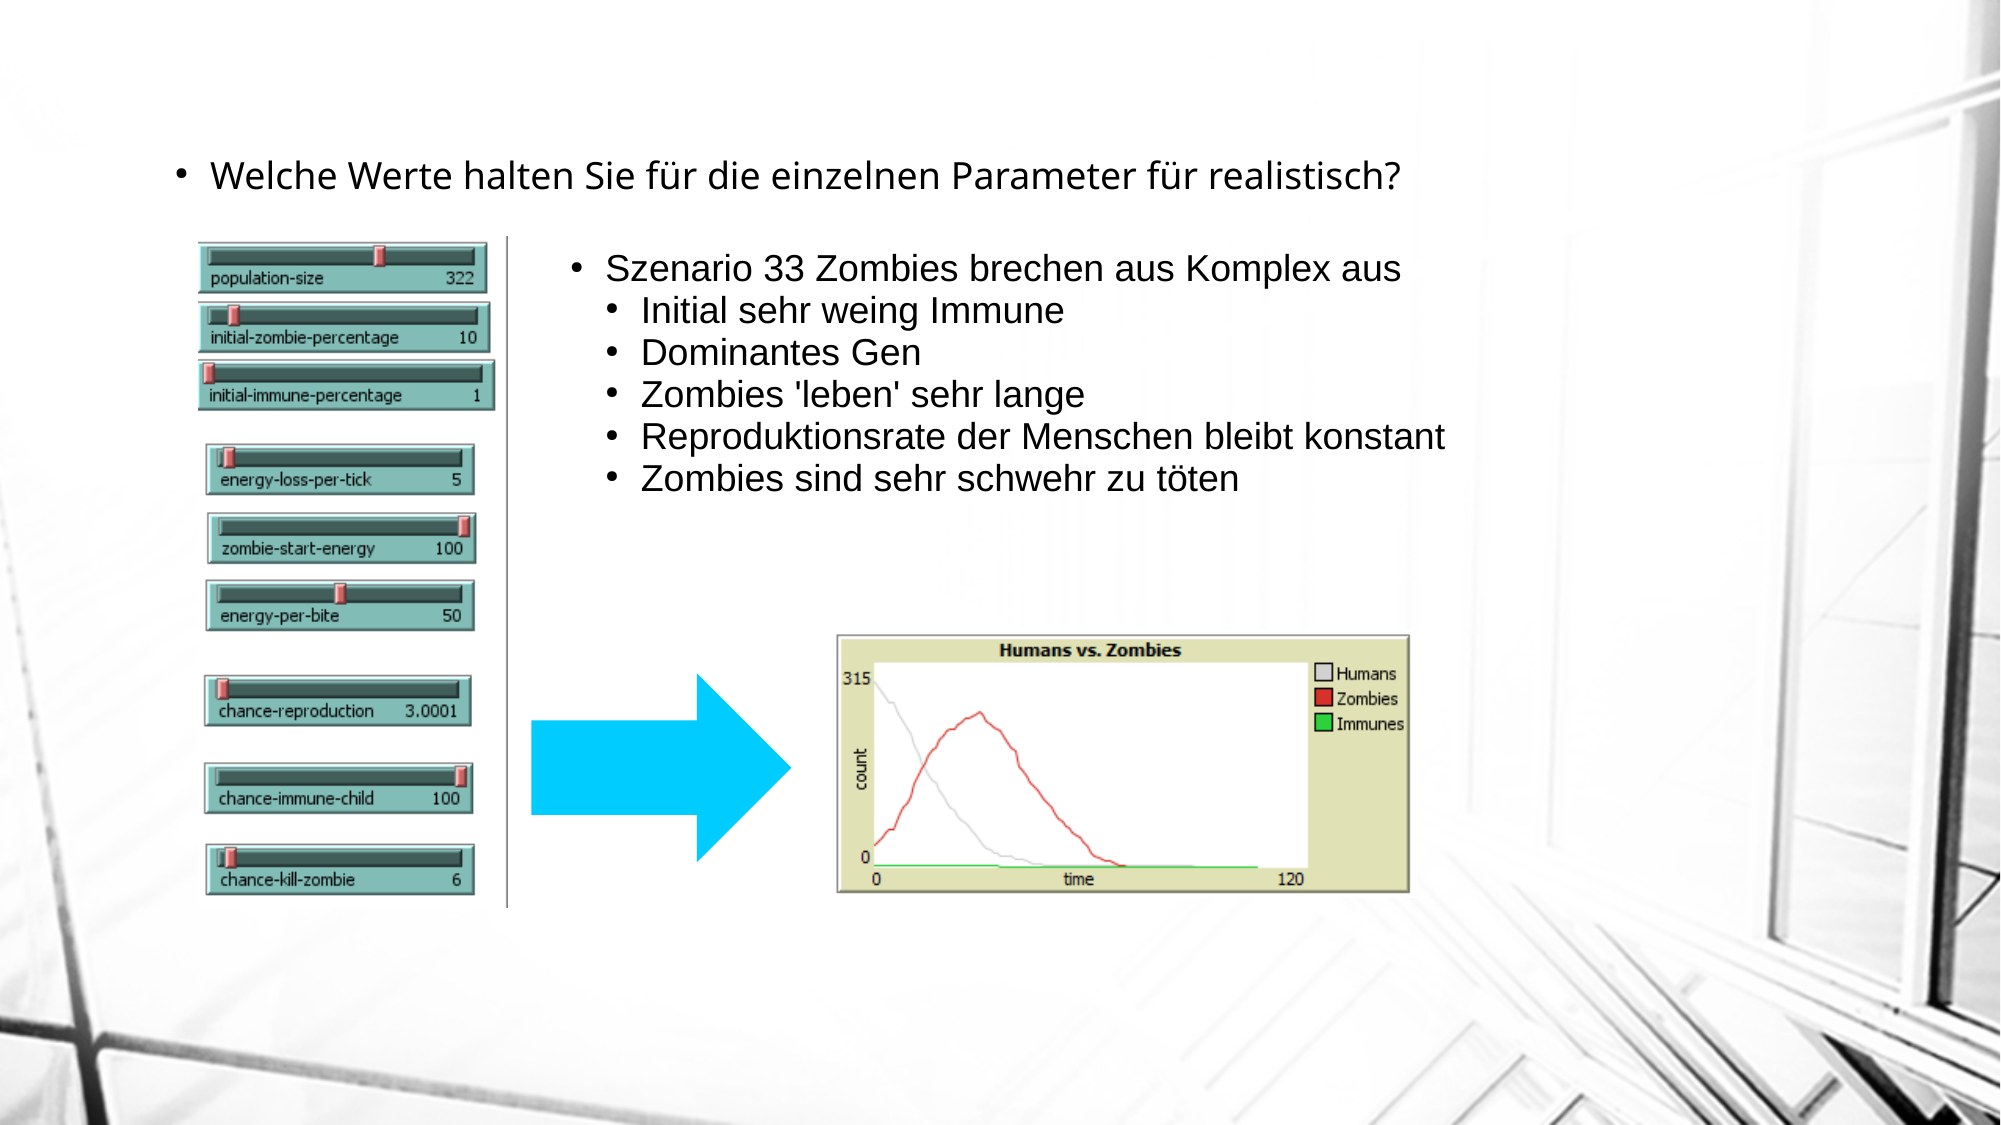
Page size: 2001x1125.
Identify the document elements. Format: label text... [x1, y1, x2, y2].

text_box [531, 673, 792, 863]
text_box Szenario 33 Zombies brechen aus Komplex aus Initial sehr weing Immune Dominantes Gen Zombies 'leben' sehr lange Reproduktionsrate der Menschen bleibt konstant Zombies sind sehr schwehr zu töten [555, 239, 1461, 591]
picture [0, 0, 2001, 1125]
title Welche Werte halten Sie für die einzelnen Parameter für realistisch? [174, 87, 1601, 263]
